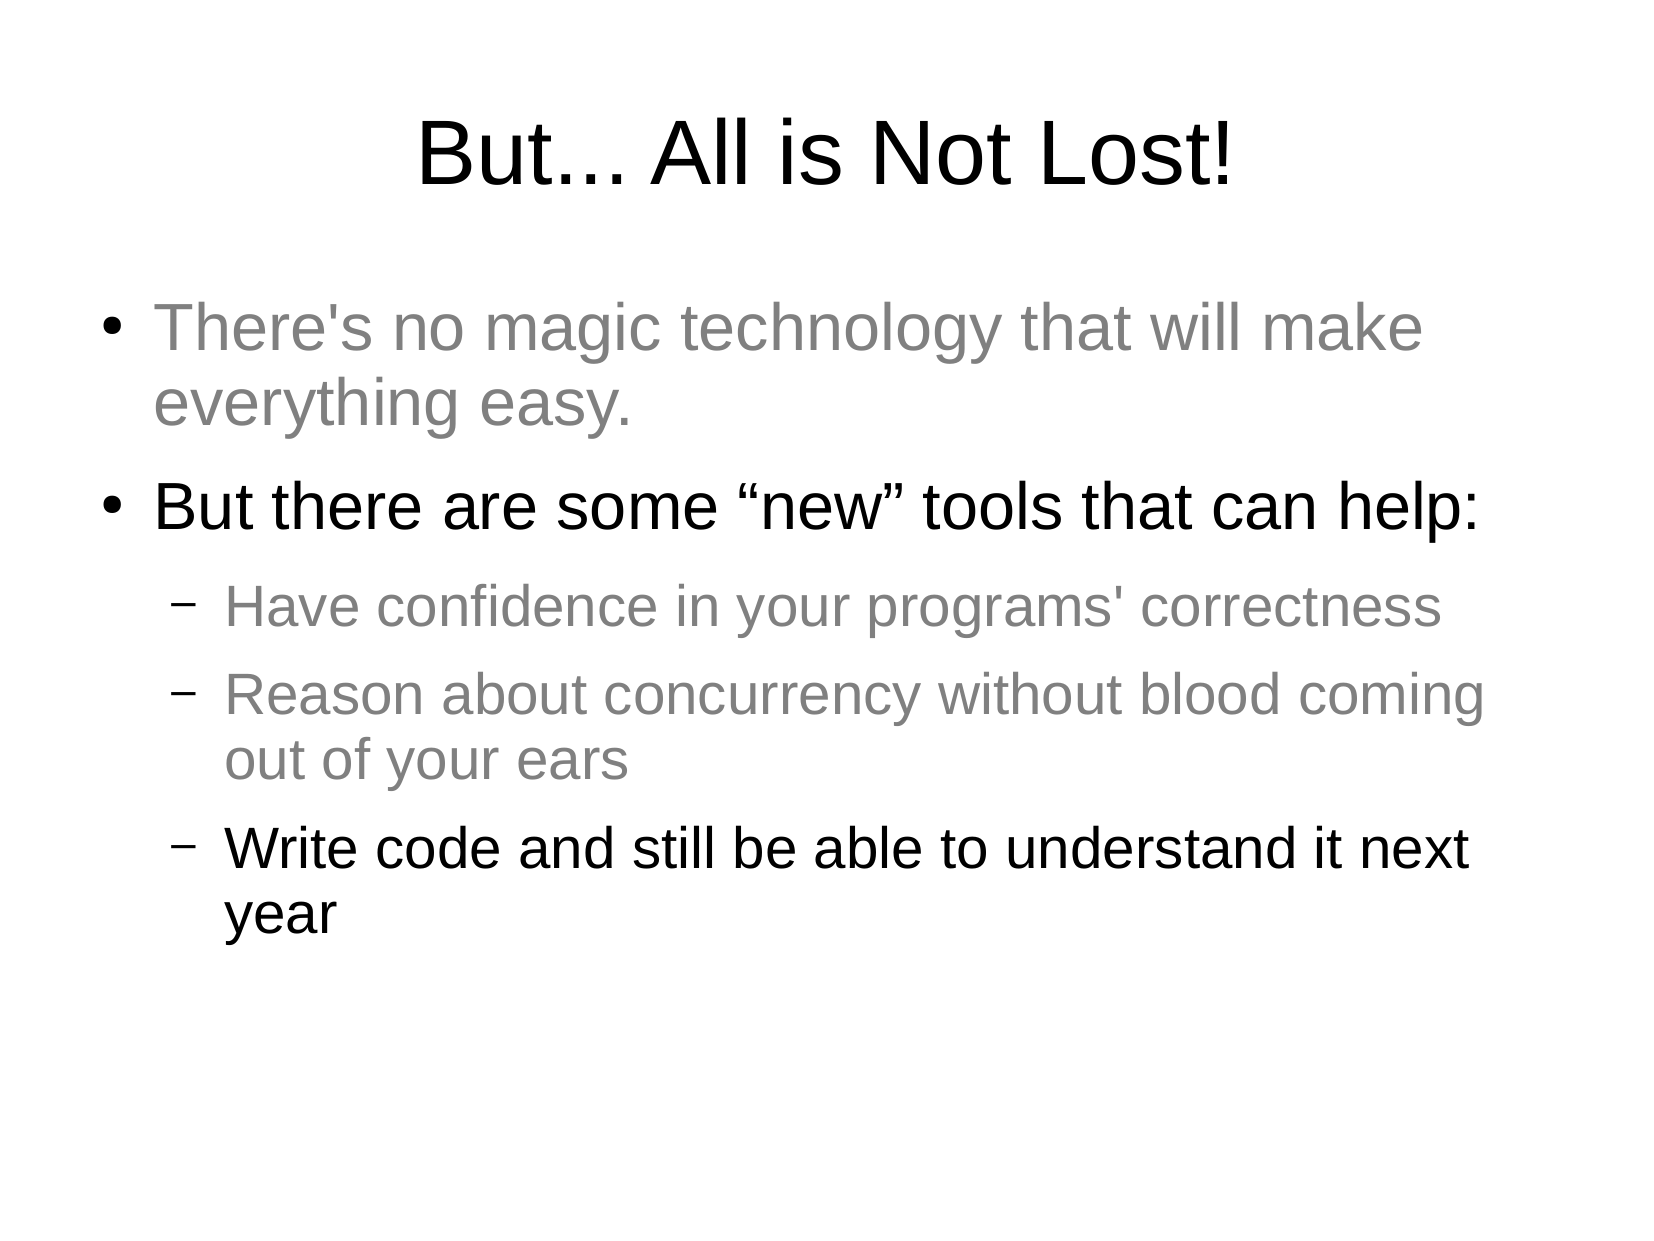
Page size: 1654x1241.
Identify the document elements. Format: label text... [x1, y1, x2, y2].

title But... All is Not Lost! [82, 49, 1571, 257]
list There's no magic technology that will make everything easy. But there are some “new” tools that can help: Have confidence in your programs' correctness Reason about concurrency without blood coming out of your ears Write code and still be able to understand it next year [82, 290, 1571, 1201]
